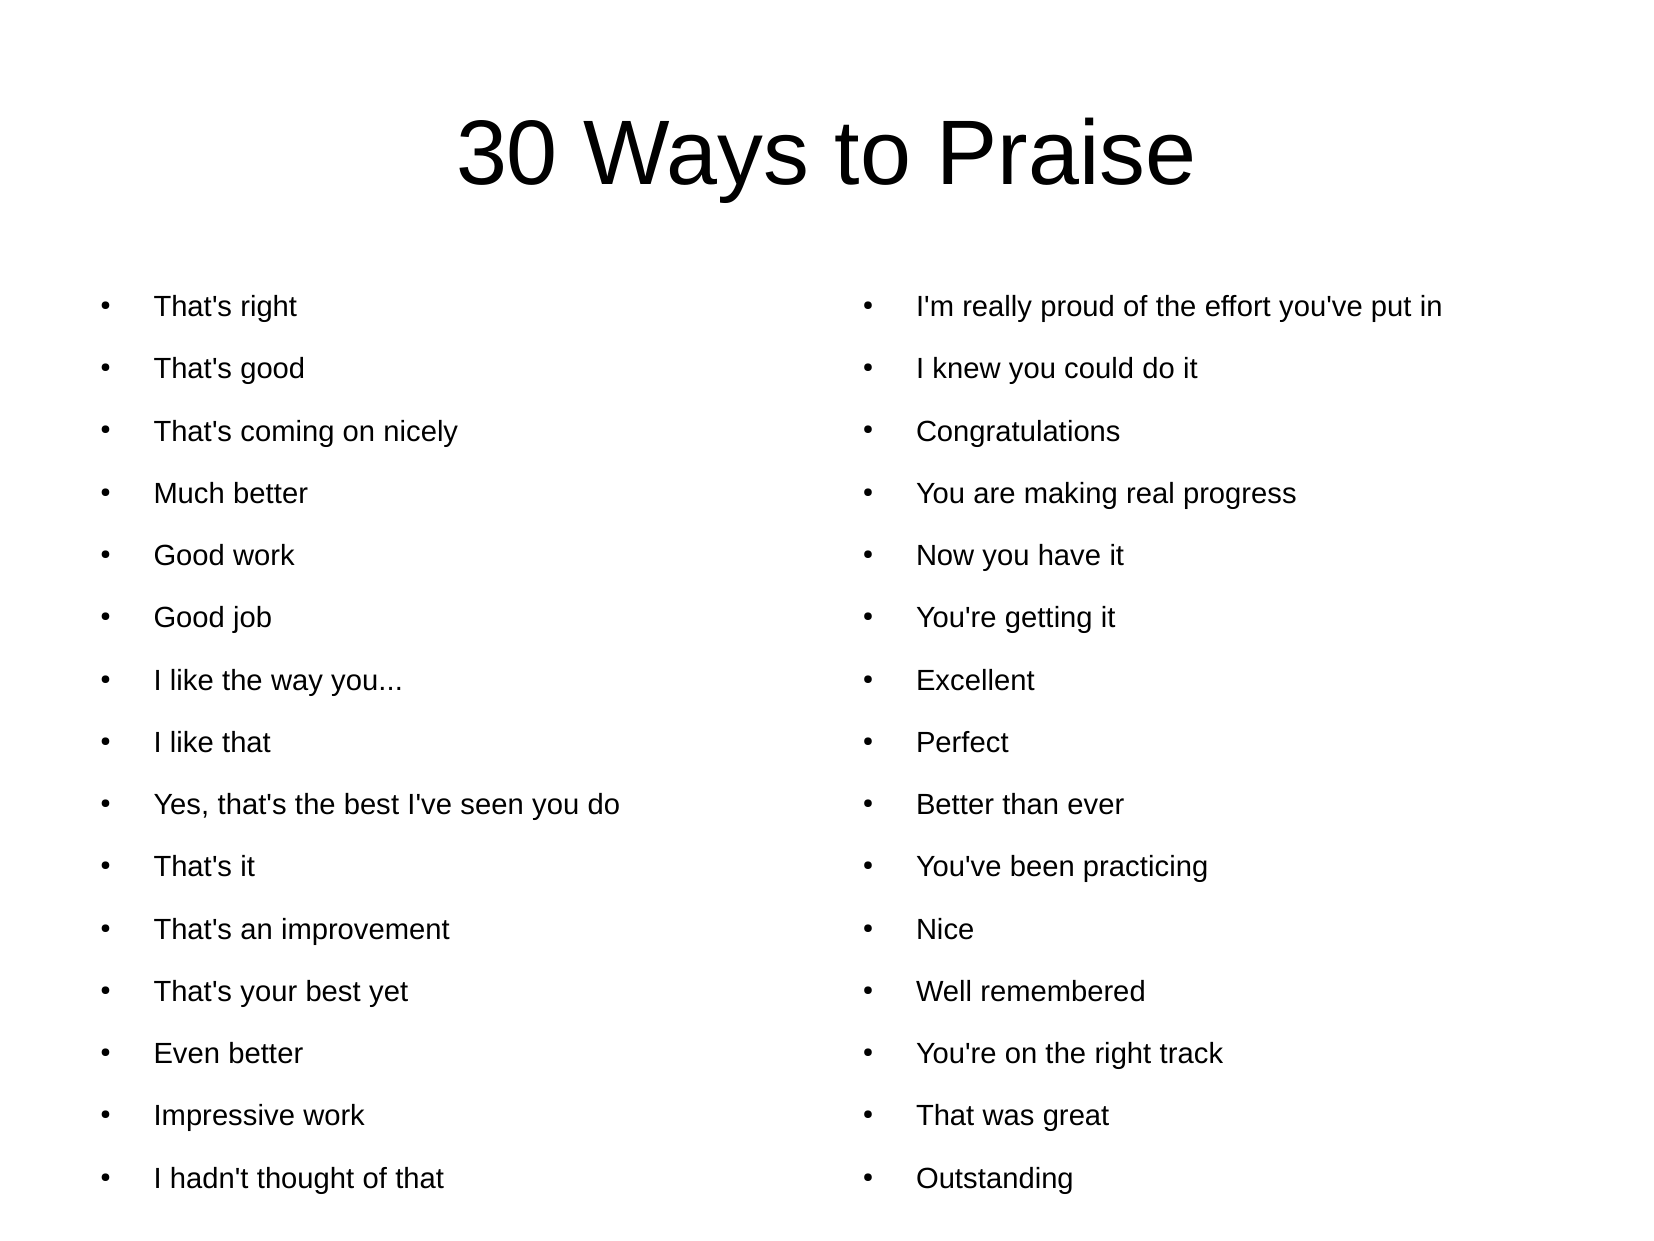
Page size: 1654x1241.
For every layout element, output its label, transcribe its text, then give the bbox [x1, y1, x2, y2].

list I'm really proud of the effort you've put in I knew you could do it Congratulations You are making real progress Now you have it You're getting it Excellent Perfect Better than ever You've been practicing Nice Well remembered You're on the right track That was great Outstanding [845, 290, 1572, 1195]
title 30 Ways to Praise [82, 49, 1571, 257]
list That's right That's good That's coming on nicely Much better Good work Good job I like the way you... I like that Yes, that's the best I've seen you do That's it That's an improvement That's your best yet Even better Impressive work I hadn't thought of that [82, 290, 809, 1195]
